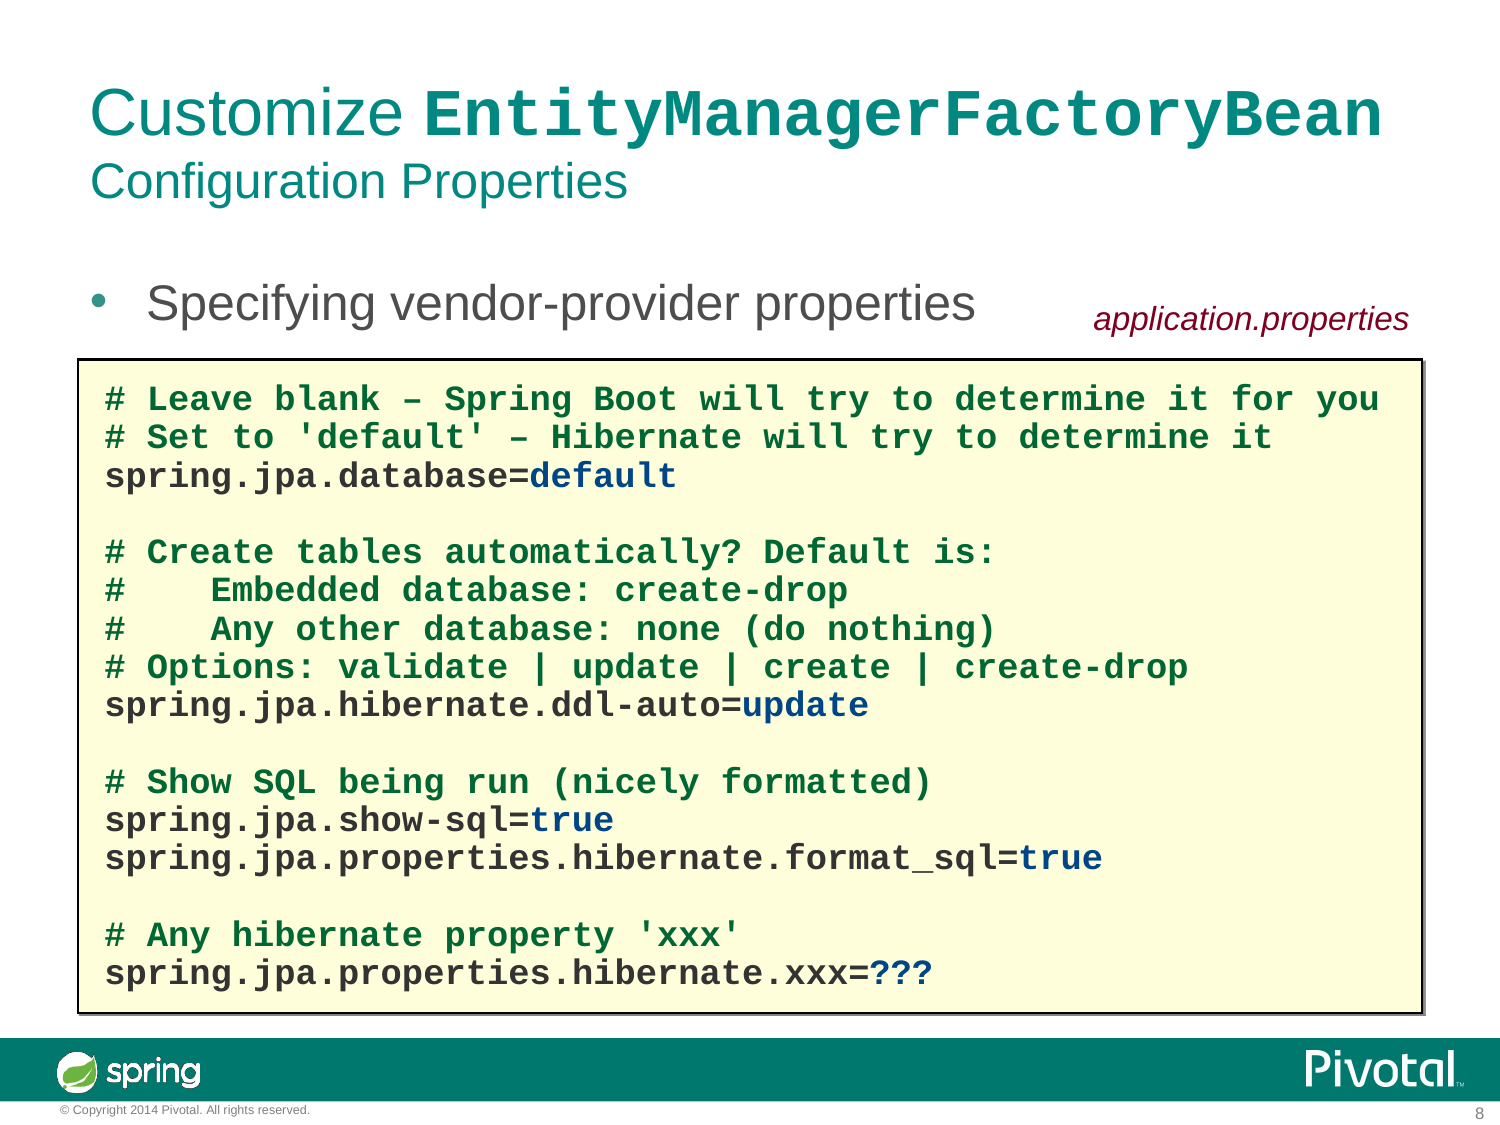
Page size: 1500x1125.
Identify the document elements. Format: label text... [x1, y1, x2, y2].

text_box application.properties [1078, 289, 1443, 350]
text_box # Leave blank – Spring Boot will try to determine it for you # Set to 'default' – Hibernate will try to determine it spring.jpa.database=default # Create tables automatically? Default is: # Embedded database: create-drop # Any other database: none (do nothing) # Options: validate | update | create | create-drop spring.jpa.hibernate.ddl-auto=update # Show SQL being run (nicely formatted) spring.jpa.show-sql=true spring.jpa.properties.hibernate.format_sql=true # Any hibernate property 'xxx' spring.jpa.properties.hibernate.xxx=??? [77, 359, 1423, 1013]
title Customize EntityManagerFactoryBean Configuration Properties [75, 45, 1426, 233]
picture [1306, 1050, 1464, 1087]
picture [32, 1041, 210, 1103]
list Specifying vendor-provider properties [75, 262, 1426, 931]
